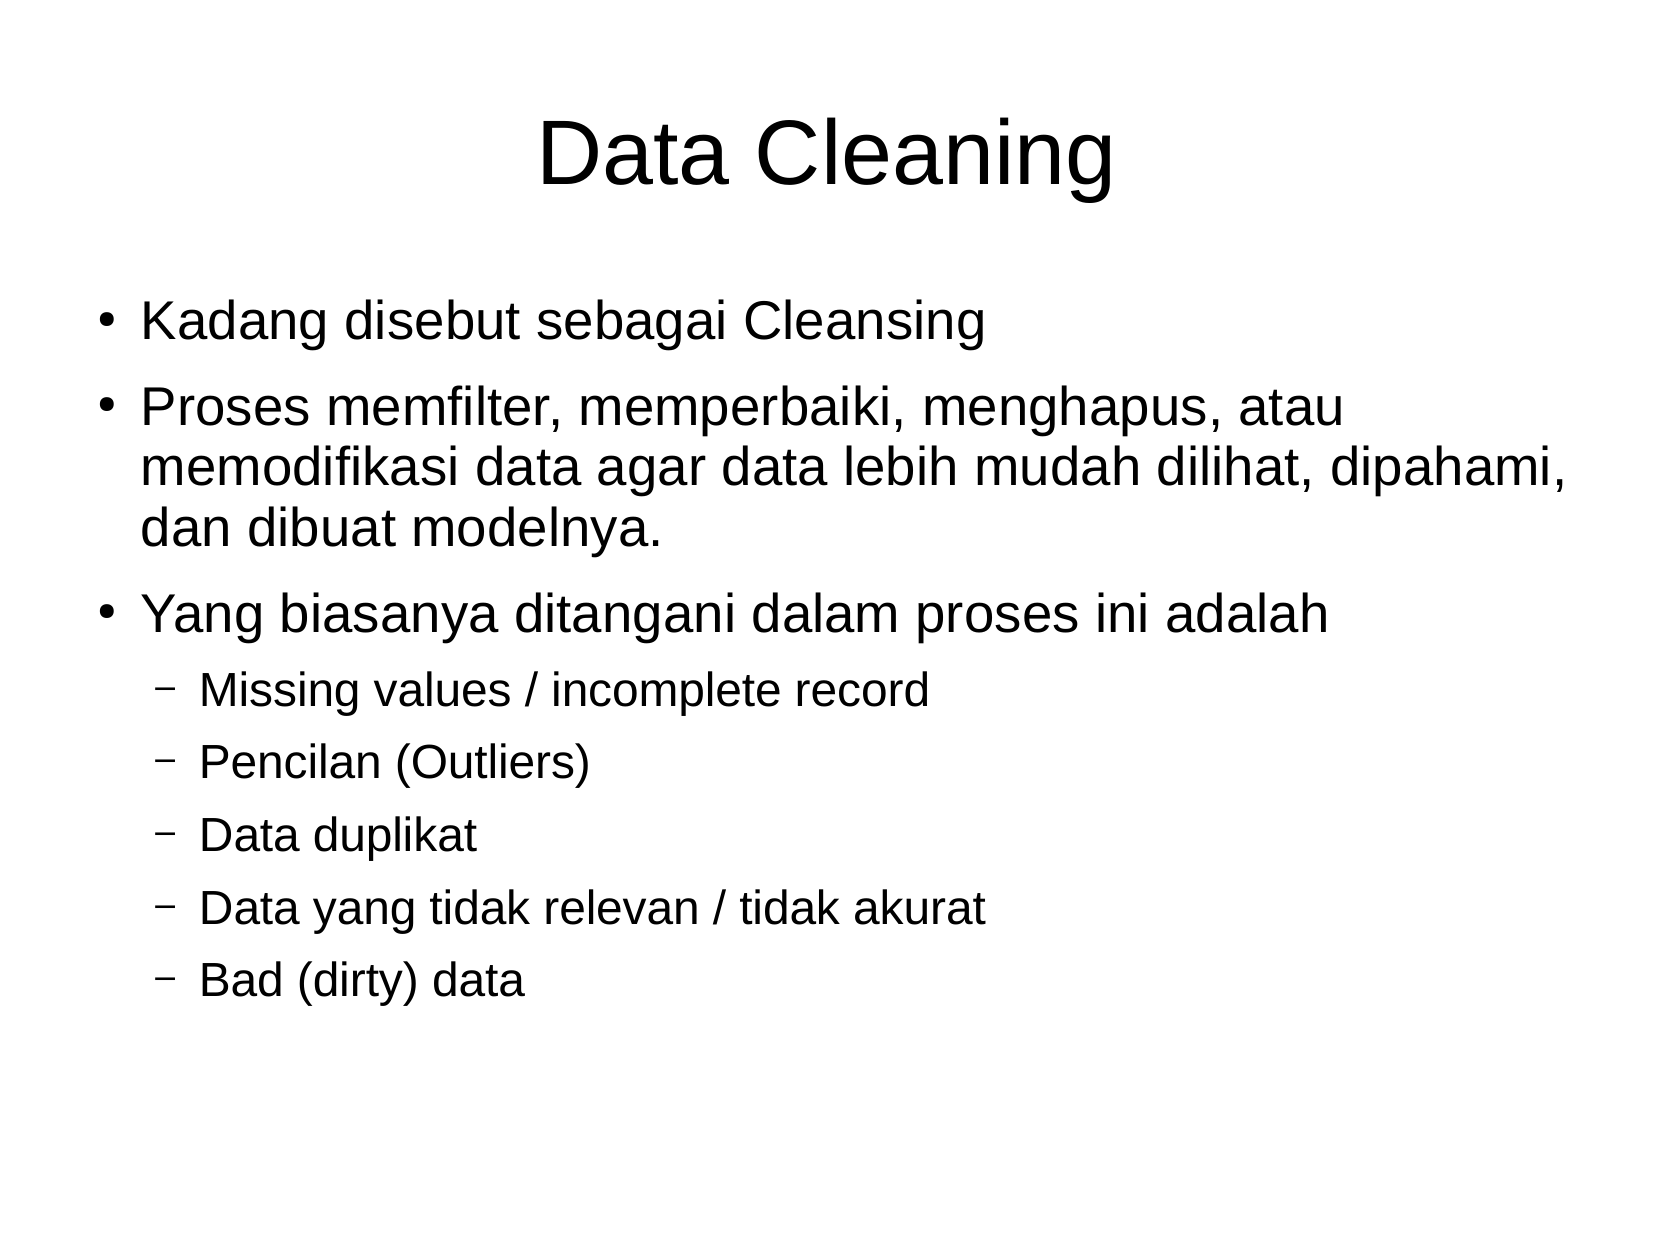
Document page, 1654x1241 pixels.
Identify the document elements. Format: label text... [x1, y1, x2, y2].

title Data Cleaning [82, 49, 1571, 257]
list Kadang disebut sebagai Cleansing Proses memfilter, memperbaiki, menghapus, atau memodifikasi data agar data lebih mudah dilihat, dipahami, dan dibuat modelnya. Yang biasanya ditangani dalam proses ini adalah Missing values / incomplete record Pencilan (Outliers) Data duplikat Data yang tidak relevan / tidak akurat Bad (dirty) data [82, 290, 1571, 1010]
